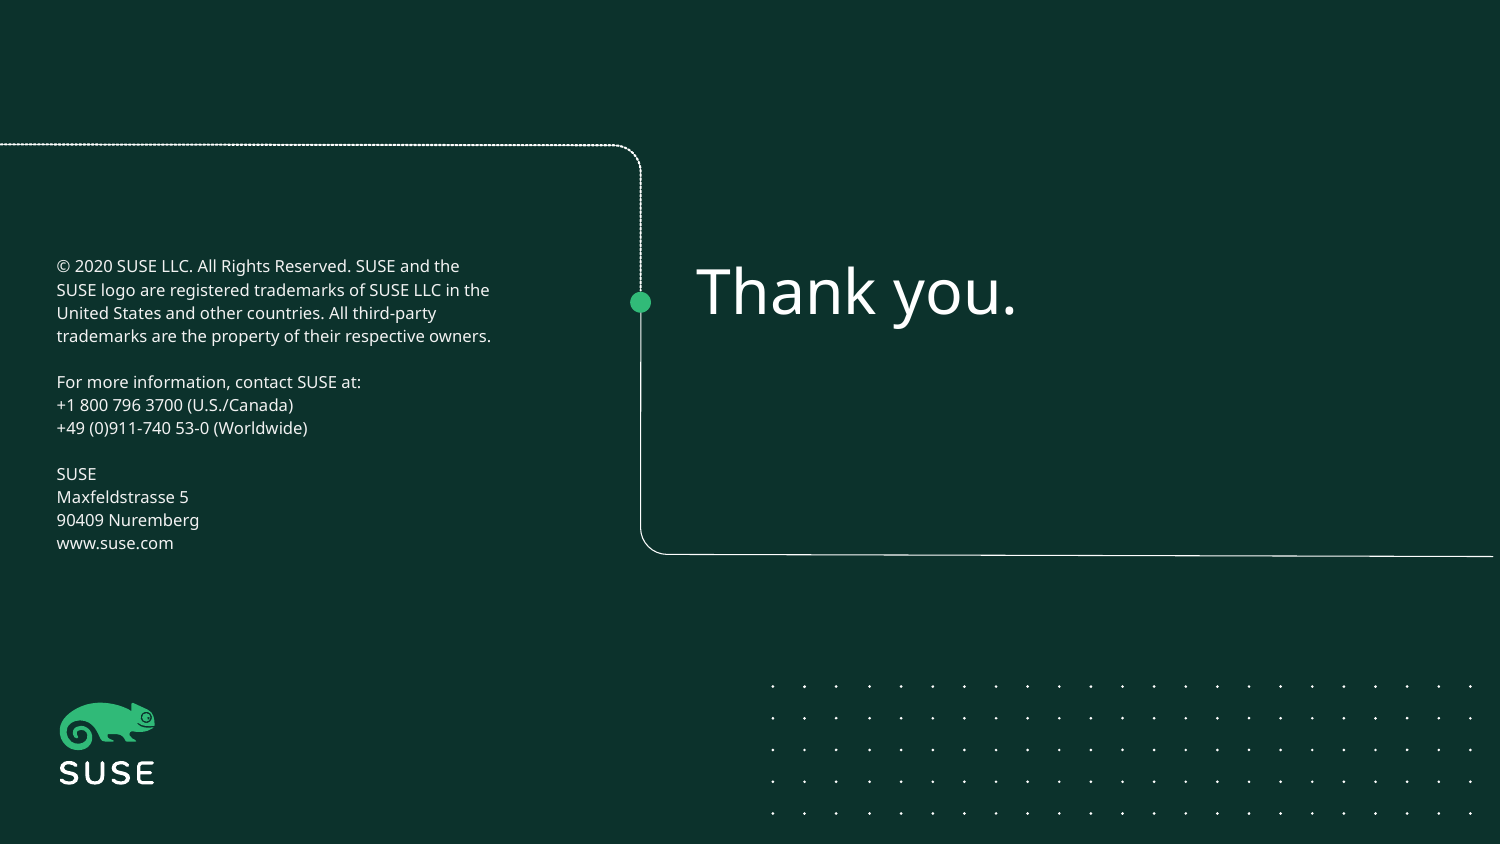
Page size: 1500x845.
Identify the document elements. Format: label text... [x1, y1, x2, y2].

title Thank you. [696, 248, 1099, 347]
title © 2020 SUSE LLC. All Rights Reserved. SUSE and the SUSE logo are registered trademarks of SUSE LLC in the United States and other countries. All third-party trademarks are the property of their respective owners. For more information, contact SUSE at: +1 800 796 3700 (U.S./Canada) +49 (0)911-740 53-0 (Worldwide) SUSE Maxfeldstrasse 5 90409 Nuremberg www.suse.com [56, 255, 496, 635]
